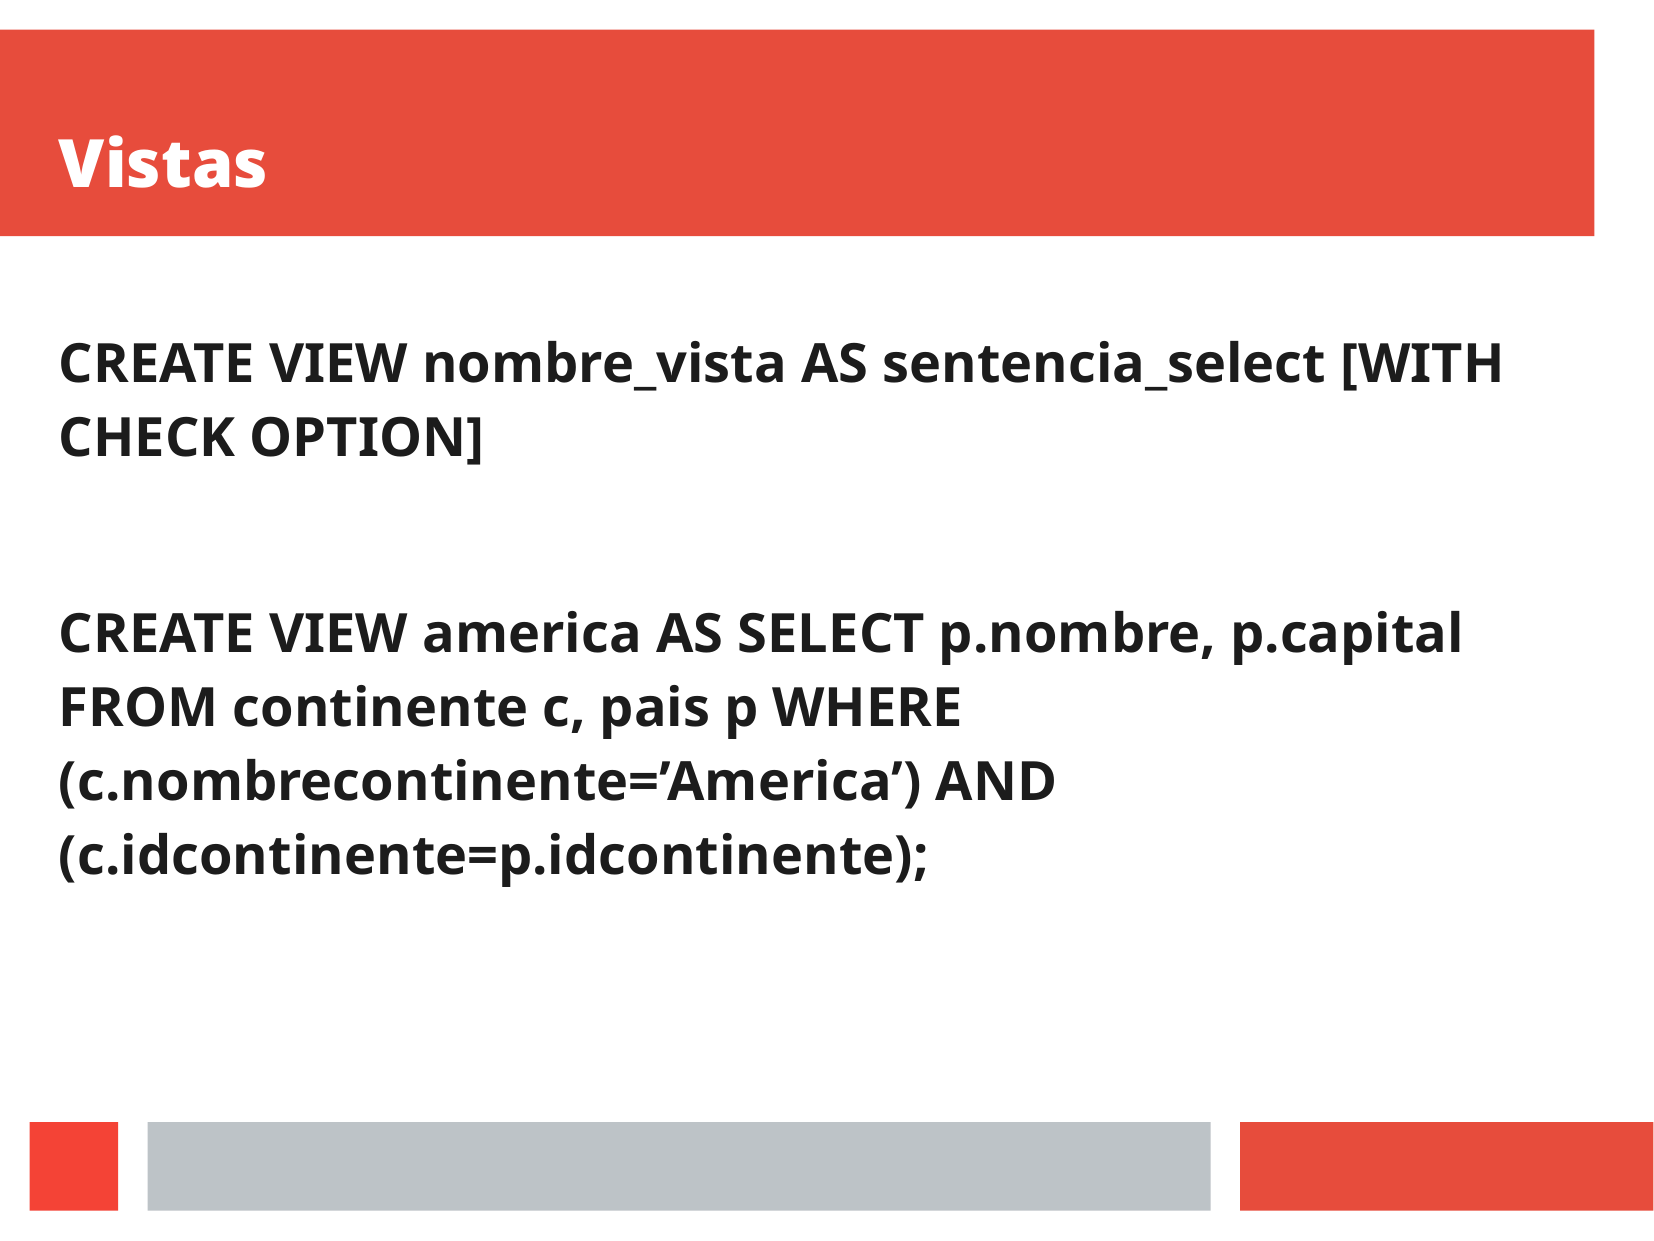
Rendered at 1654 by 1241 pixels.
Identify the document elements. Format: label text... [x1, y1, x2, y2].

list CREATE VIEW nombre_vista AS sentencia_select [WITH CHECK OPTION] CREATE VIEW america AS SELECT p.nombre, p.capital FROM continente c, pais p WHERE (c.nombrecontinente=’America’) AND (c.idcontinente=p.idcontinente); [59, 324, 1565, 1093]
title Vistas [59, 59, 1595, 207]
